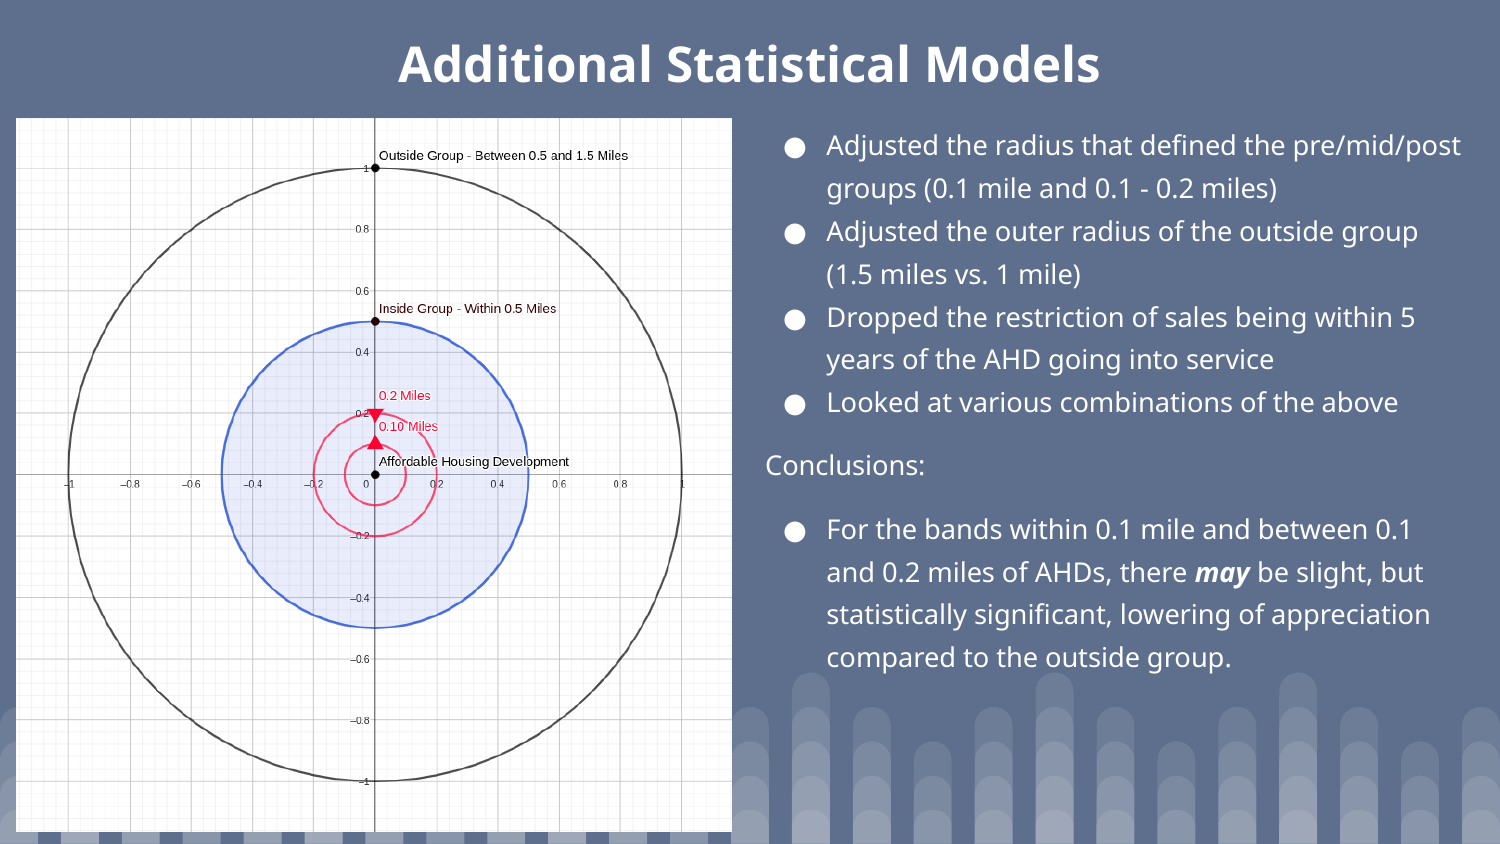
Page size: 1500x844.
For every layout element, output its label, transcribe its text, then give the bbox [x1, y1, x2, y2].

picture [16, 118, 732, 832]
title Additional Statistical Models [269, 13, 1231, 113]
list Adjusted the radius that defined the pre/mid/post groups (0.1 mile and 0.1 - 0.2 miles) Adjusted the outer radius of the outside group (1.5 miles vs. 1 mile) Dropped the restriction of sales being within 5 years of the AHD going into service Looked at various combinations of the above Conclusions: For the bands within 0.1 mile and between 0.1 and 0.2 miles of AHDs, there may be slight, but statistically significant, lowering of appreciation compared to the outside group. [750, 106, 1481, 699]
